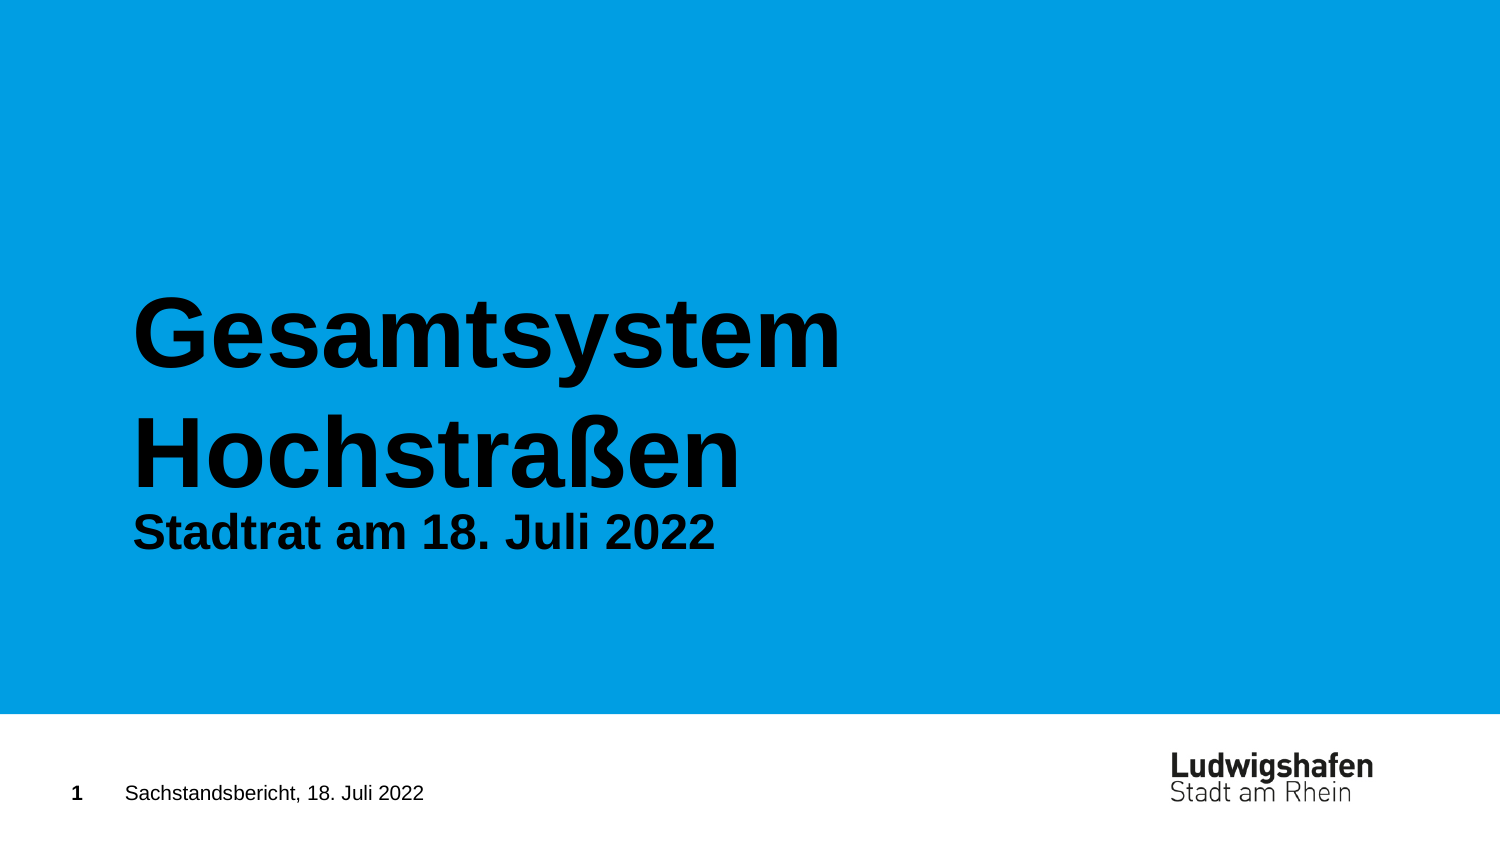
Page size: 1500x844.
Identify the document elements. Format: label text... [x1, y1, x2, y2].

picture [1163, 748, 1380, 811]
title Gesamtsystem Hochstraßen [118, 259, 1383, 393]
subtitle Stadtrat am 18. Juli 2022 [117, 489, 1382, 623]
